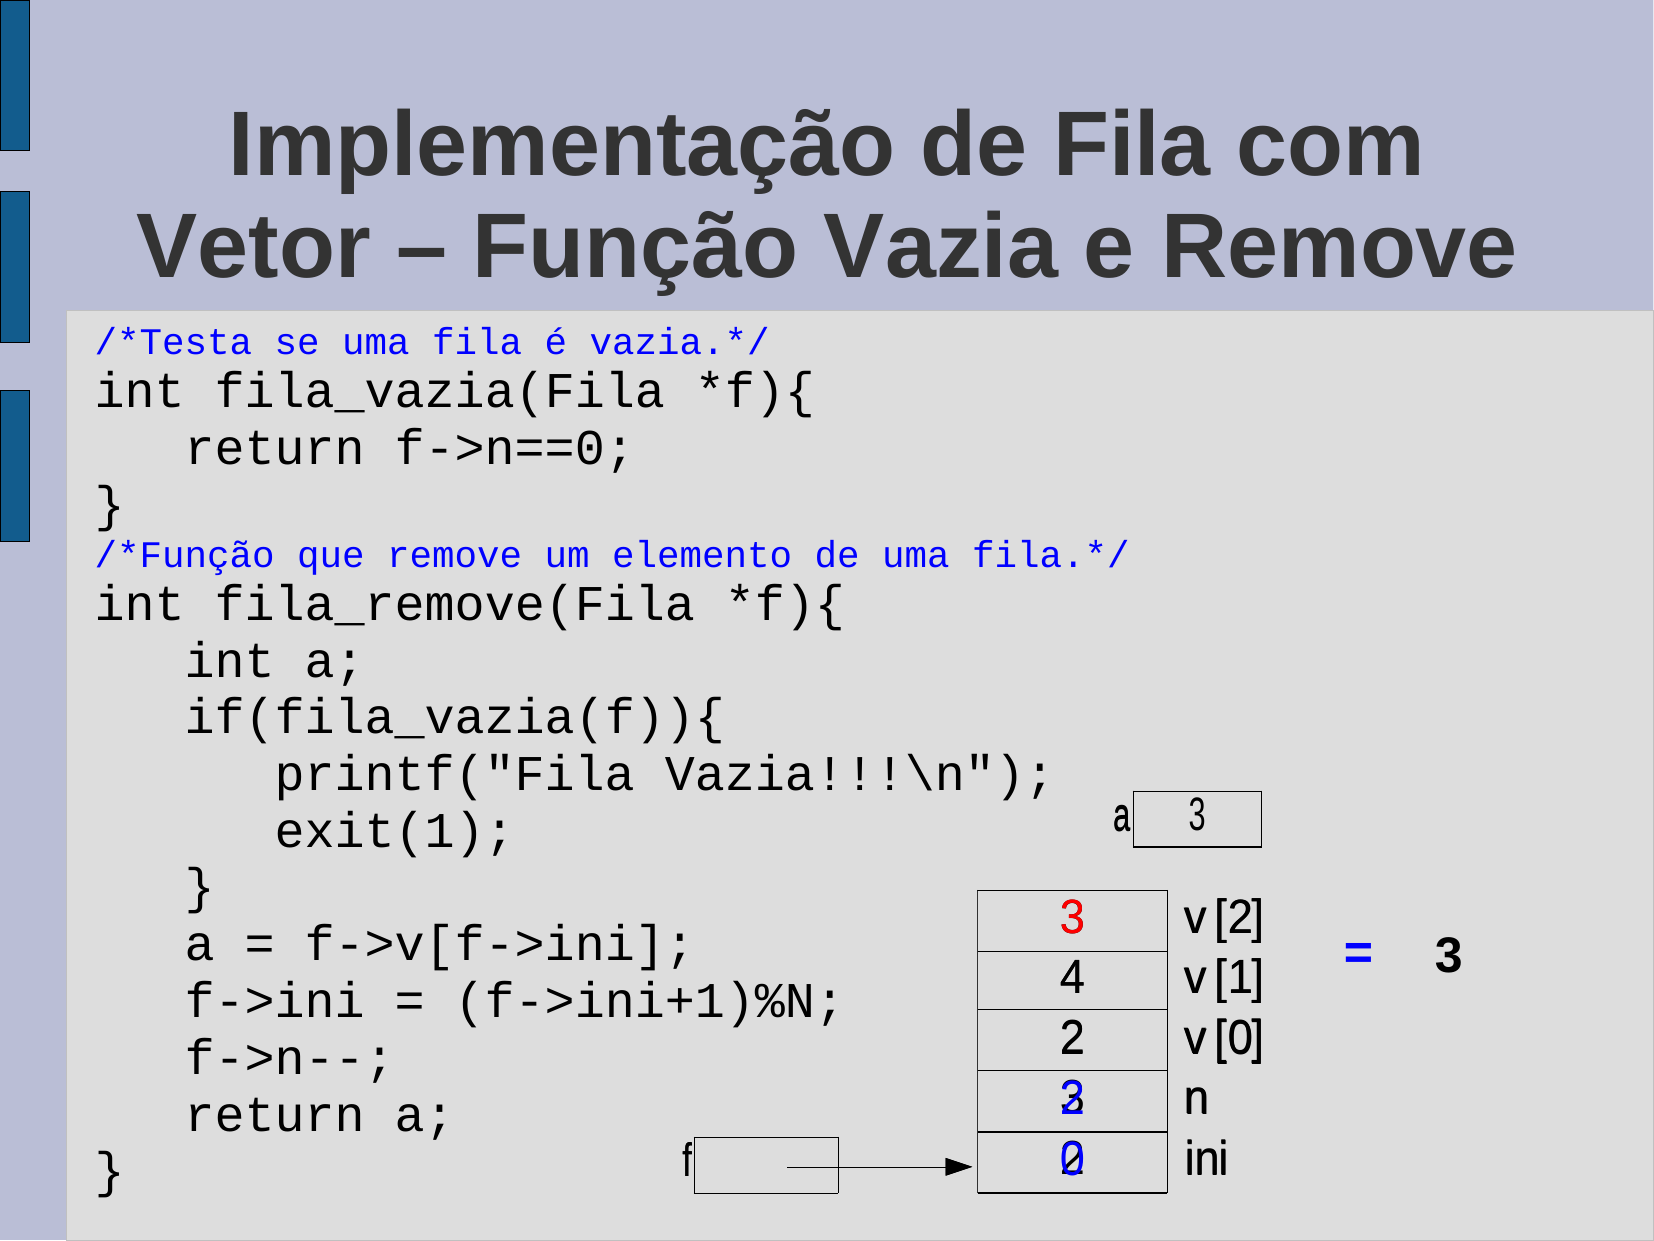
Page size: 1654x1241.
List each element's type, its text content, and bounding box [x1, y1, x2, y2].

chart [977, 889, 1360, 1197]
text_box = [1360, 924, 1373, 982]
chart [549, 1136, 841, 1197]
chart [1003, 790, 1264, 851]
title Implementação de Fila com Vetor – Função Vazia e Remove [121, 91, 1534, 299]
text_box 3 [1435, 927, 1463, 985]
list /*Testa se uma fila é vazia.*/ int fila_vazia(Fila *f){ return f->n==0; } /*Função que remove um elemento de uma fila.*/ int fila_remove(Fila *f){ int a; if(fila_vazia(f)){ printf("Fila Vazia!!!\n"); exit(1); } a = f->v[f->ini]; f->ini = (f->ini+1)%N; f->n--; return a; } [76, 323, 1489, 1203]
